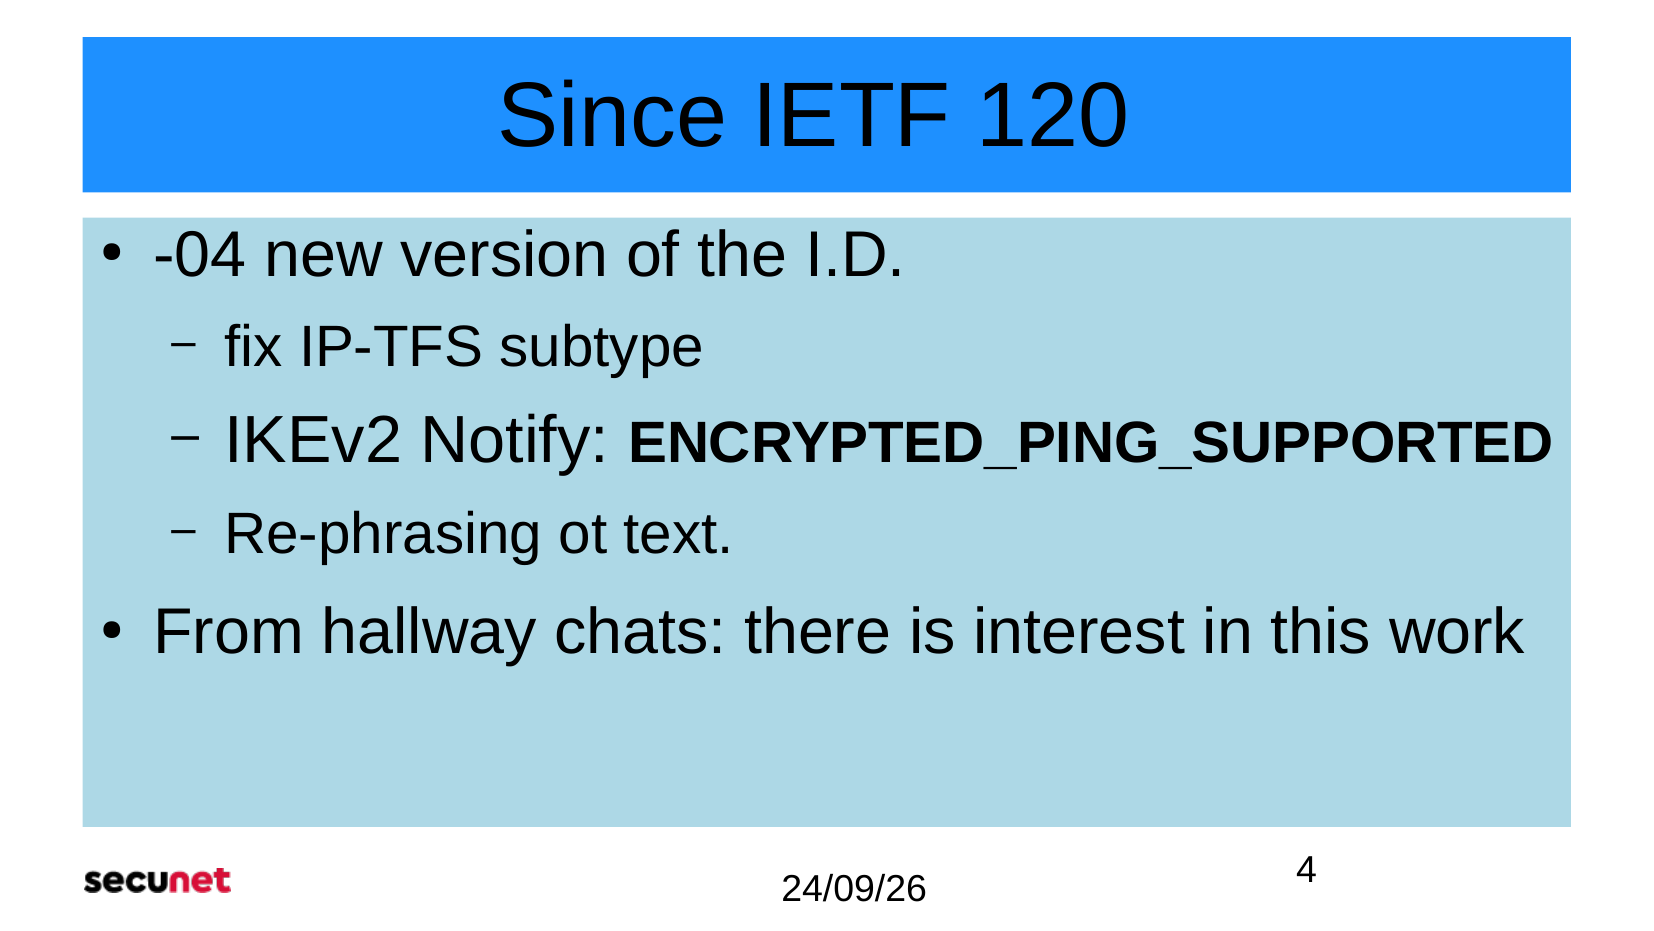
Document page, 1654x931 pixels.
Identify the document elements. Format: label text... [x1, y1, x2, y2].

list -04 new version of the I.D. fix IP-TFS subtype IKEv2 Notify: ENCRYPTED_PING_SUPPORTED Re-phrasing ot text. From hallway chats: there is interest in this work [82, 217, 1571, 827]
picture [84, 868, 231, 893]
title Since IETF 120 [82, 37, 1571, 193]
